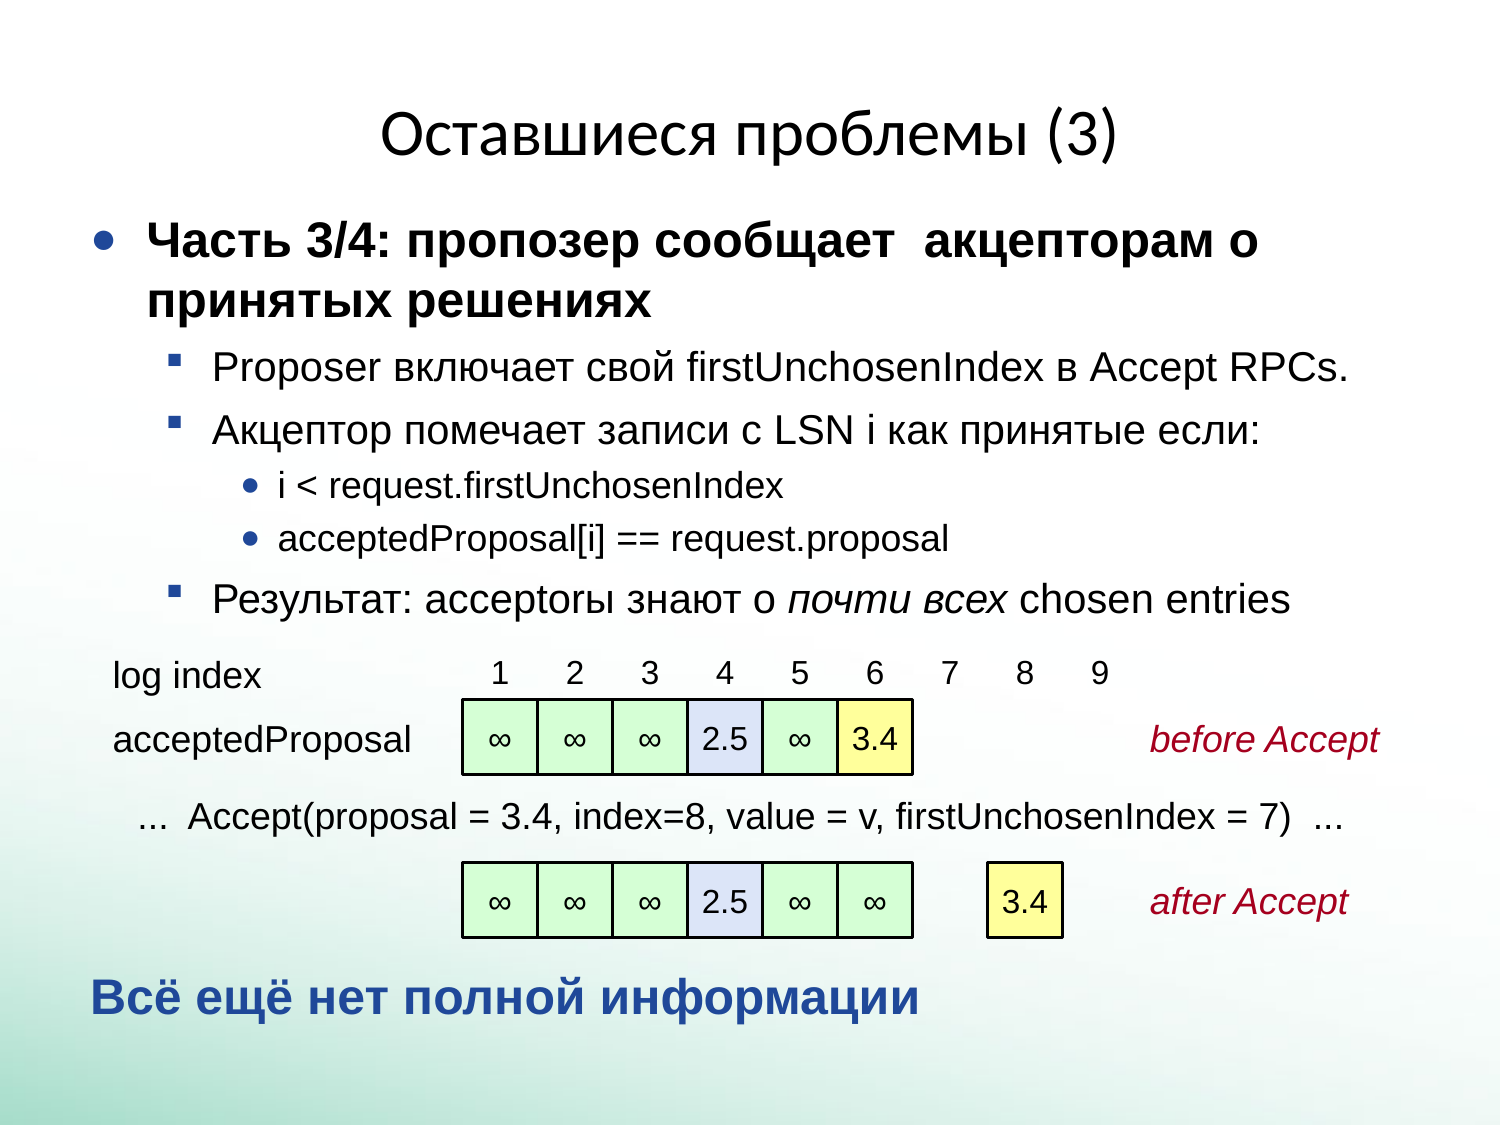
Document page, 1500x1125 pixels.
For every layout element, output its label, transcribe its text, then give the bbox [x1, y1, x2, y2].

text_box ∞ [537, 862, 612, 938]
text_box 9 [1062, 644, 1138, 700]
text_box 3 [612, 644, 687, 699]
text_box ∞ [837, 862, 913, 938]
text_box 3.4 [987, 862, 1063, 938]
text_box ∞ [762, 699, 837, 775]
text_box 7 [912, 644, 987, 700]
text_box ∞ [762, 862, 837, 938]
text_box log index [112, 651, 300, 697]
text_box acceptedProposal [112, 714, 438, 760]
text_box 5 [762, 644, 837, 699]
title Оставшиеся проблемы (3) [75, 45, 1426, 233]
text_box 2.5 [688, 862, 762, 938]
text_box 2 [537, 644, 612, 699]
text_box 8 [987, 644, 1062, 700]
text_box after Accept [1149, 877, 1438, 923]
text_box 2.5 [688, 699, 762, 775]
text_box ∞ [612, 862, 688, 938]
text_box 3.4 [837, 699, 913, 775]
text_box ∞ [462, 862, 537, 938]
text_box ... Accept(proposal = 3.4, index=8, value = v, firstUnchosenIndex = 7) ... [137, 791, 1425, 838]
text_box ∞ [537, 699, 612, 775]
text_box 4 [687, 644, 762, 699]
text_box ∞ [462, 700, 537, 775]
list Часть 3/4: пропозер сообщает акцепторам о принятых решениях Proposer включает свой firstUnchosenIndex в Accept RPCs. Акцептор помечает записи с LSN i как принятые если: i < request.firstUnchosenIndex acceptedProposal[i] == request.proposal Результат: acceptorы знают о почти всех chosen entries Всё ещё нет полной информации [75, 233, 1425, 638]
text_box 1 [462, 644, 537, 700]
picture [0, 0, 1500, 1125]
text_box before Accept [1149, 714, 1438, 760]
text_box ∞ [612, 699, 688, 775]
text_box 6 [837, 644, 912, 699]
